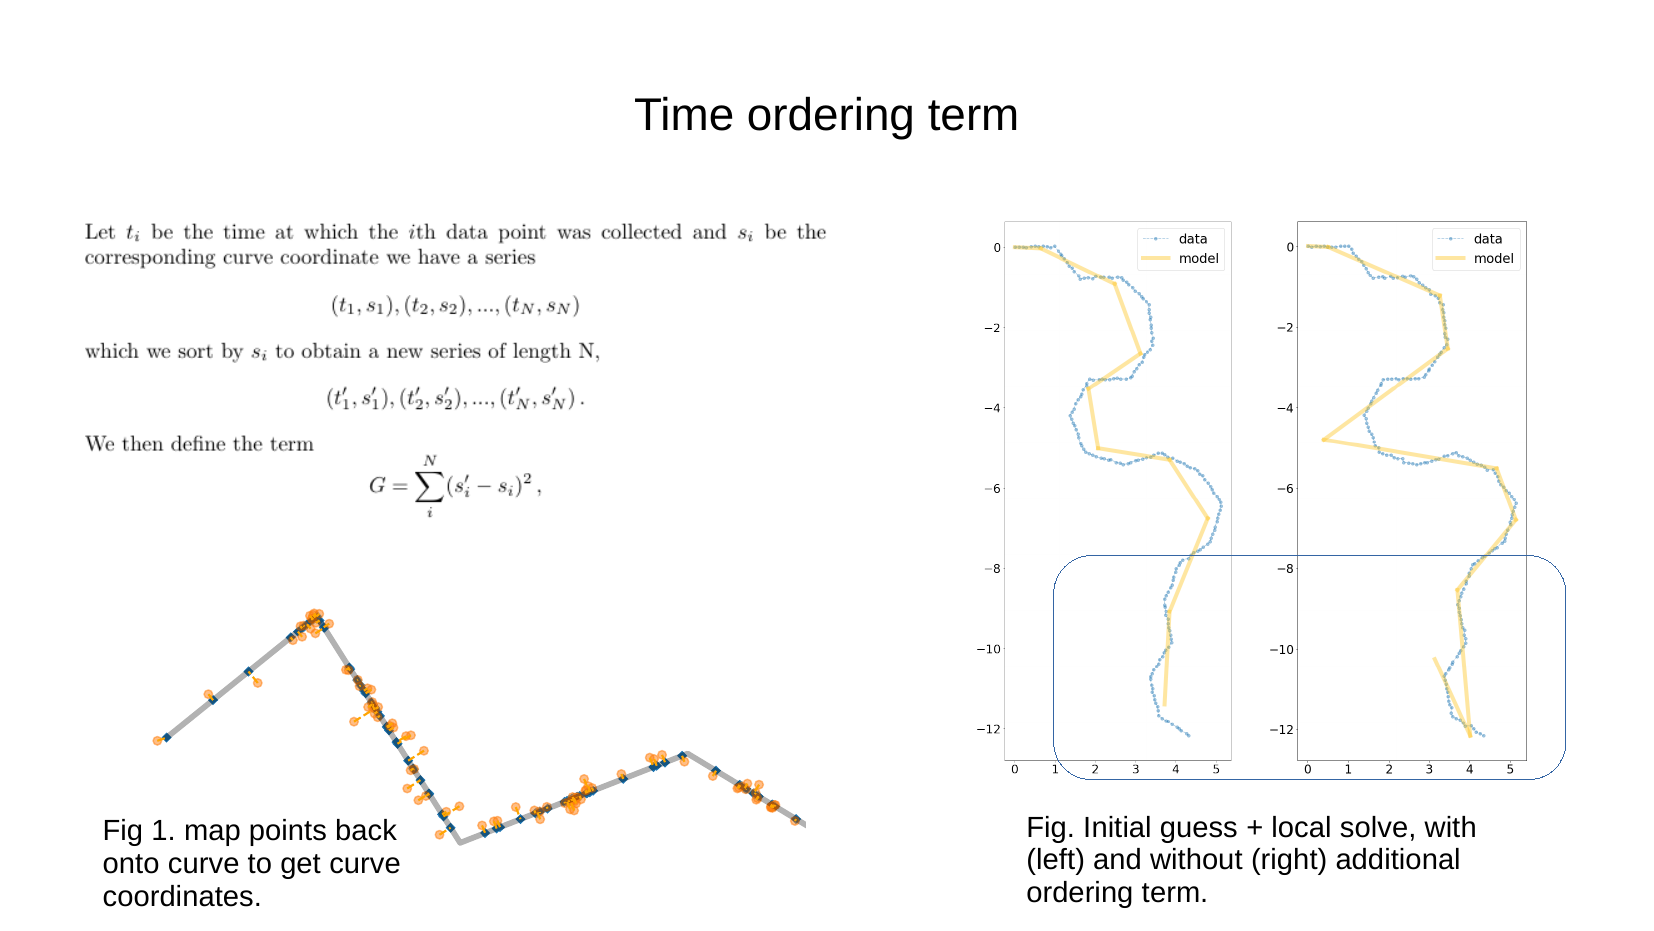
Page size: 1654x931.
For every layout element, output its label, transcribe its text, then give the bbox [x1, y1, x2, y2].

text_box Fig 1. map points back onto curve to get curve coordinates. [87, 806, 436, 931]
title Time ordering term [82, 37, 1571, 193]
text_box [1053, 555, 1566, 780]
picture [111, 604, 806, 896]
picture [1265, 218, 1529, 555]
picture [74, 215, 858, 526]
text_box Fig. Initial guess + local solve, with (left) and without (right) additional ordering term. [1011, 803, 1506, 931]
picture [972, 218, 1234, 779]
